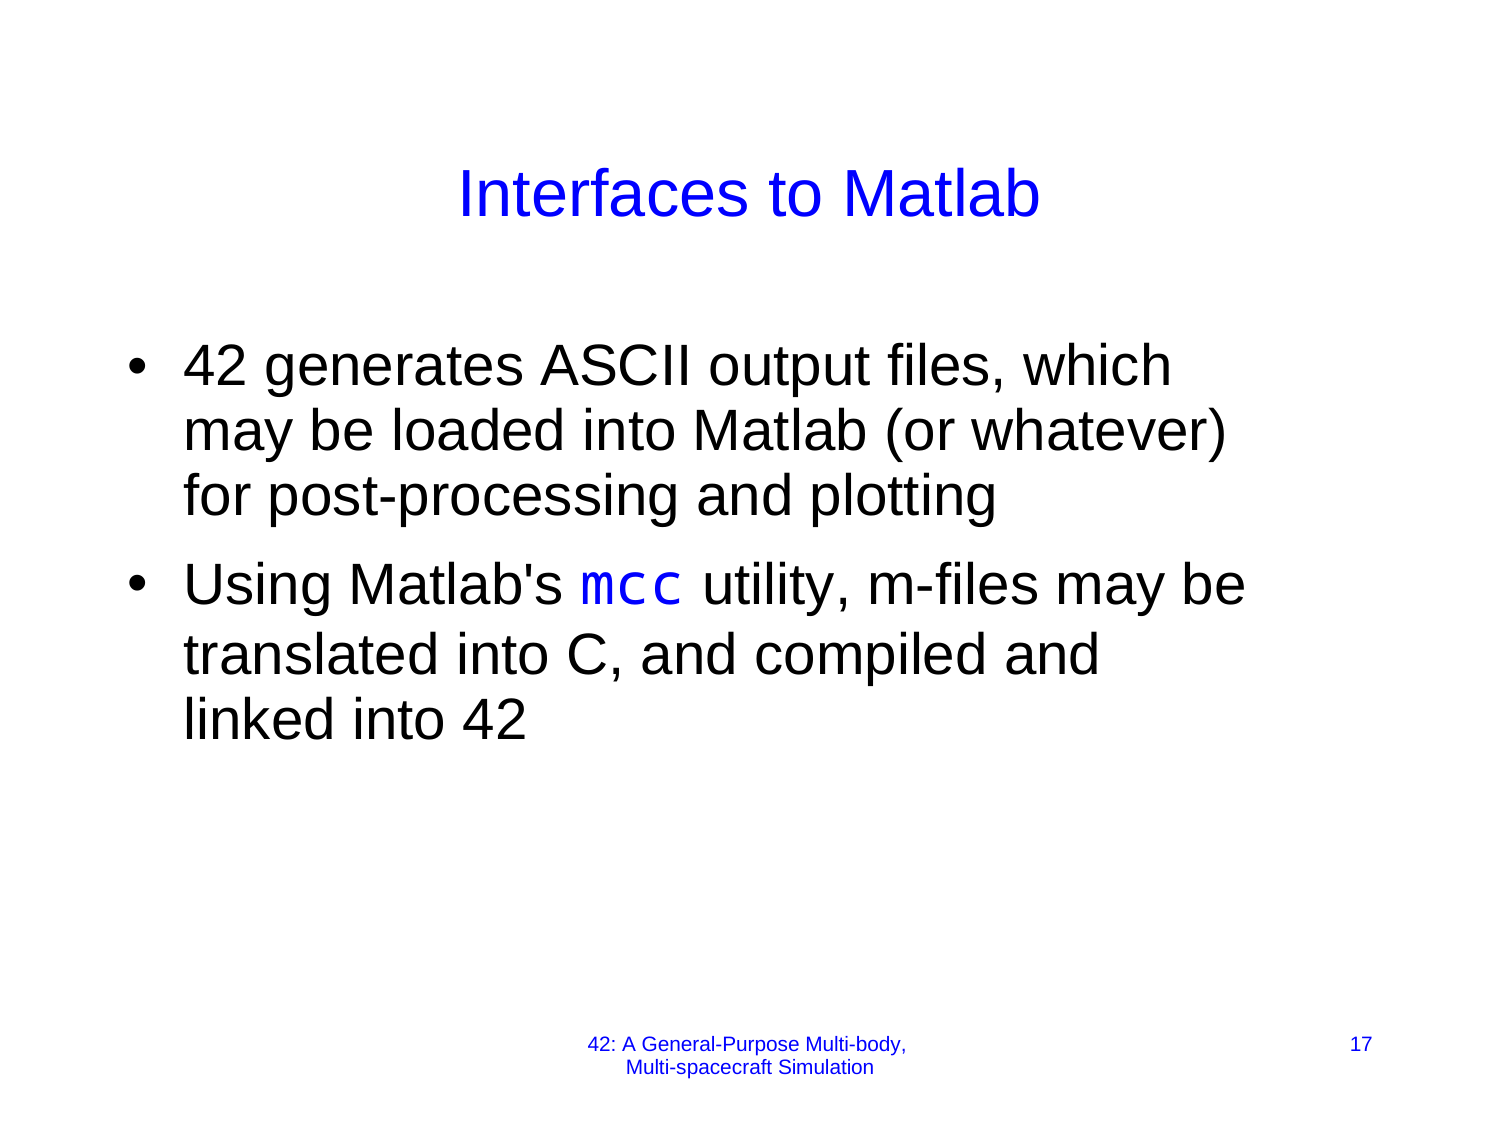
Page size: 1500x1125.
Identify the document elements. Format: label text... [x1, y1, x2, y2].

list 42 generates ASCII output files, which may be loaded into Matlab (or whatever) for post-processing and plotting Using Matlab's mcc utility, m-files may be translated into C, and compiled and linked into 42 [112, 324, 1272, 935]
title Interfaces to Matlab [112, 99, 1388, 288]
